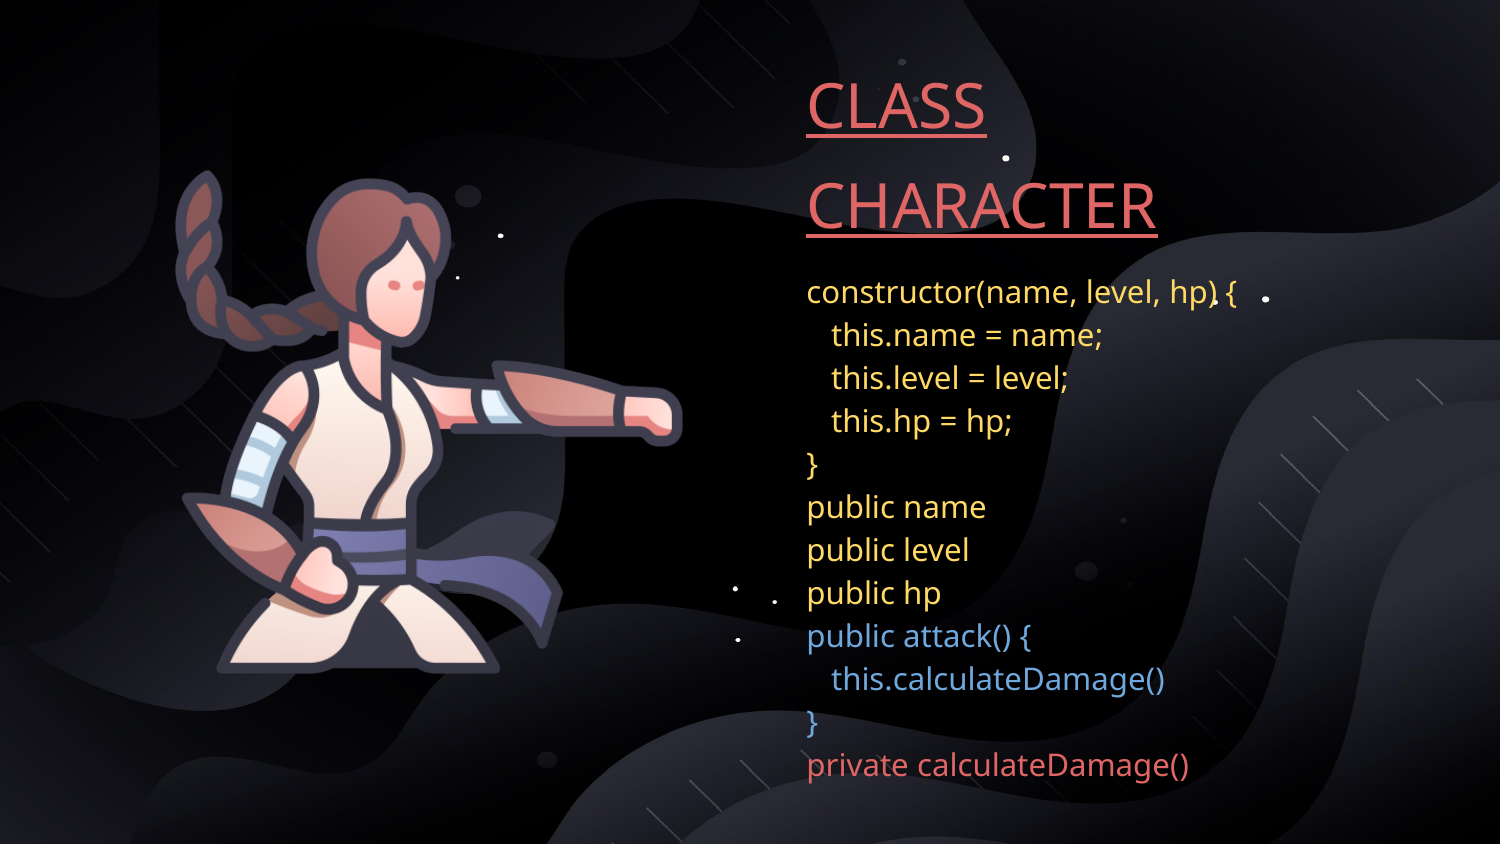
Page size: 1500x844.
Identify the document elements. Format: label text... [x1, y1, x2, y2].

picture [0, 0, 1500, 844]
text_box CLASS CHARACTER constructor(name, level, hp) { this.name = name; this.level = level; this.hp = hp; } public name public level public hp public attack() { this.calculateDamage() } private calculateDamage() [791, 51, 1396, 793]
